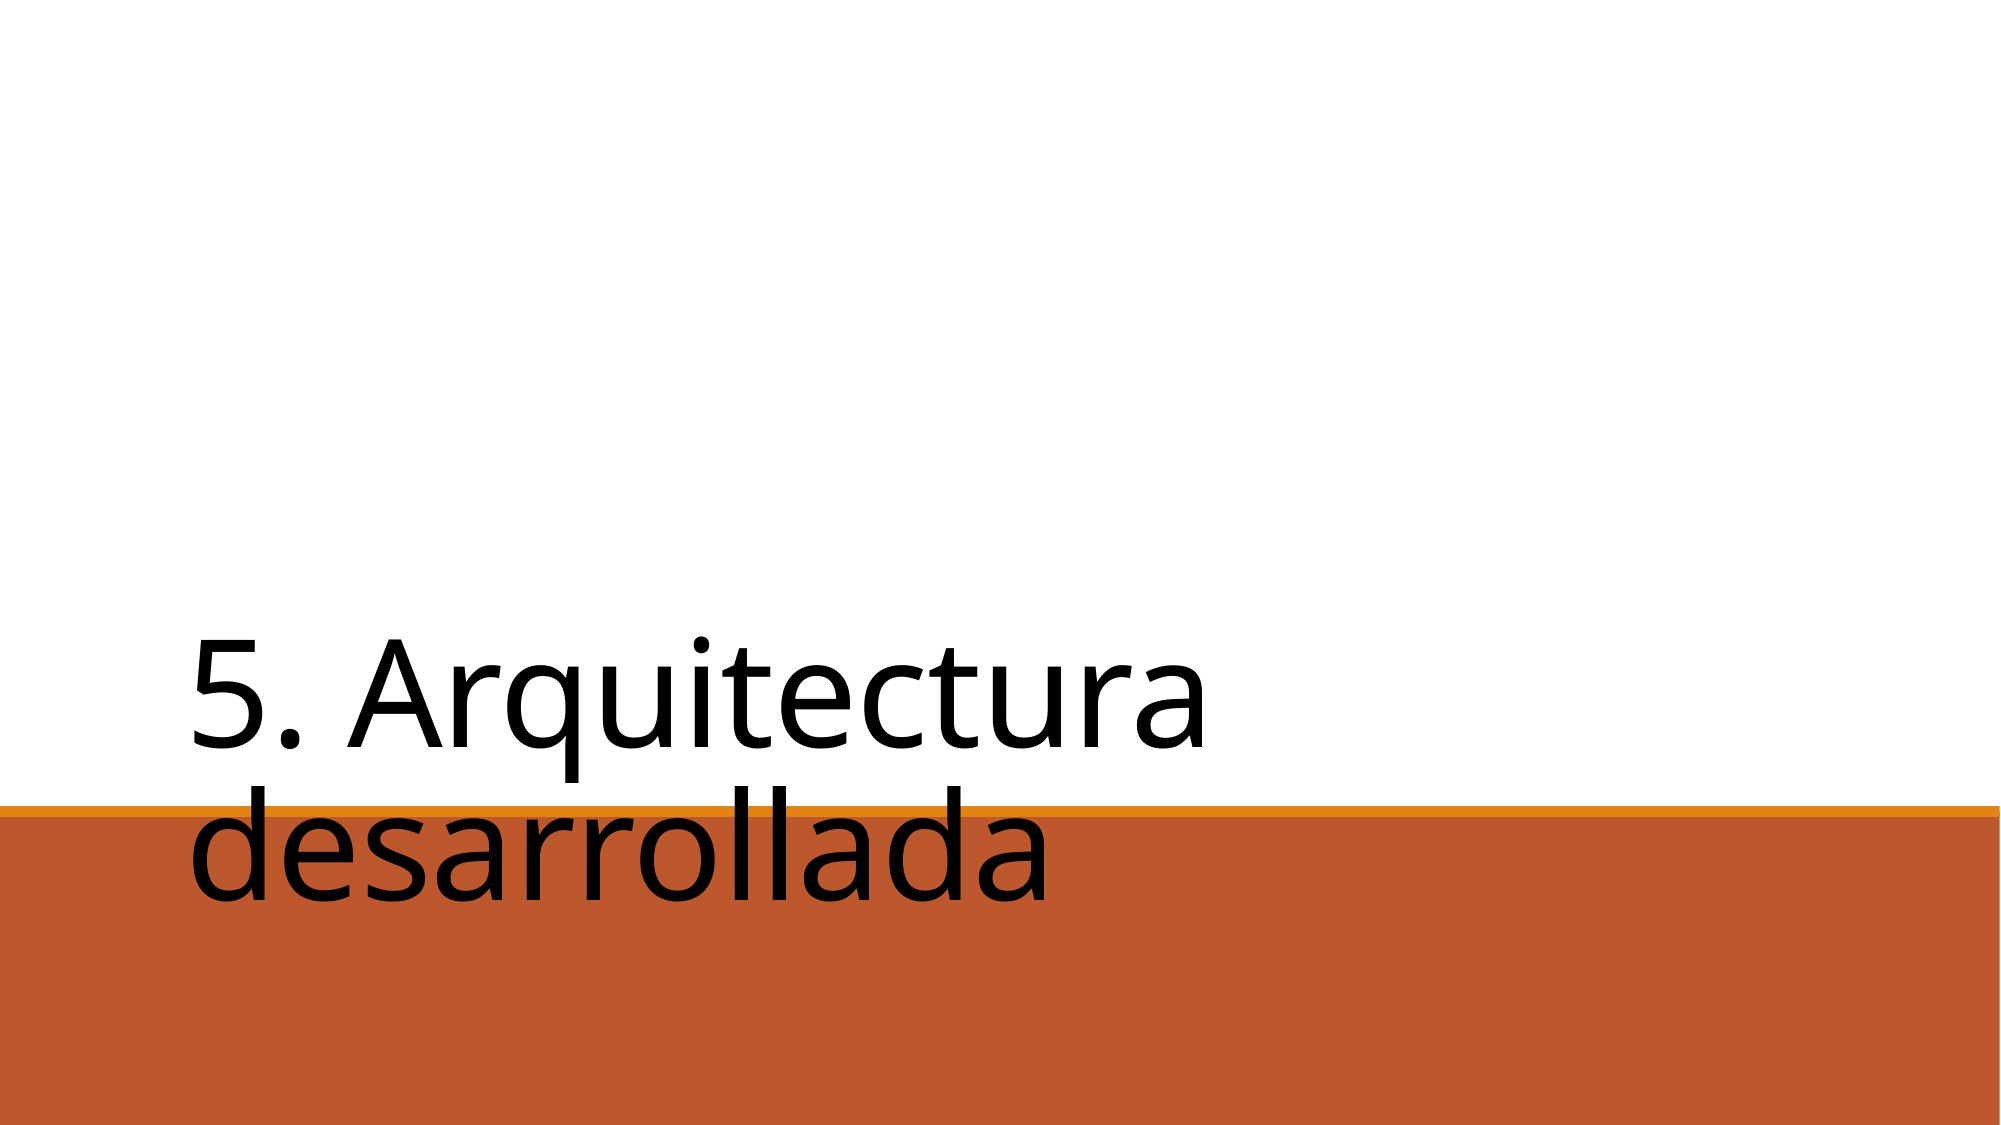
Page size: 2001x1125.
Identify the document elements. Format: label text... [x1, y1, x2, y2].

title 5. Arquitectura desarrollada [170, 625, 1896, 761]
